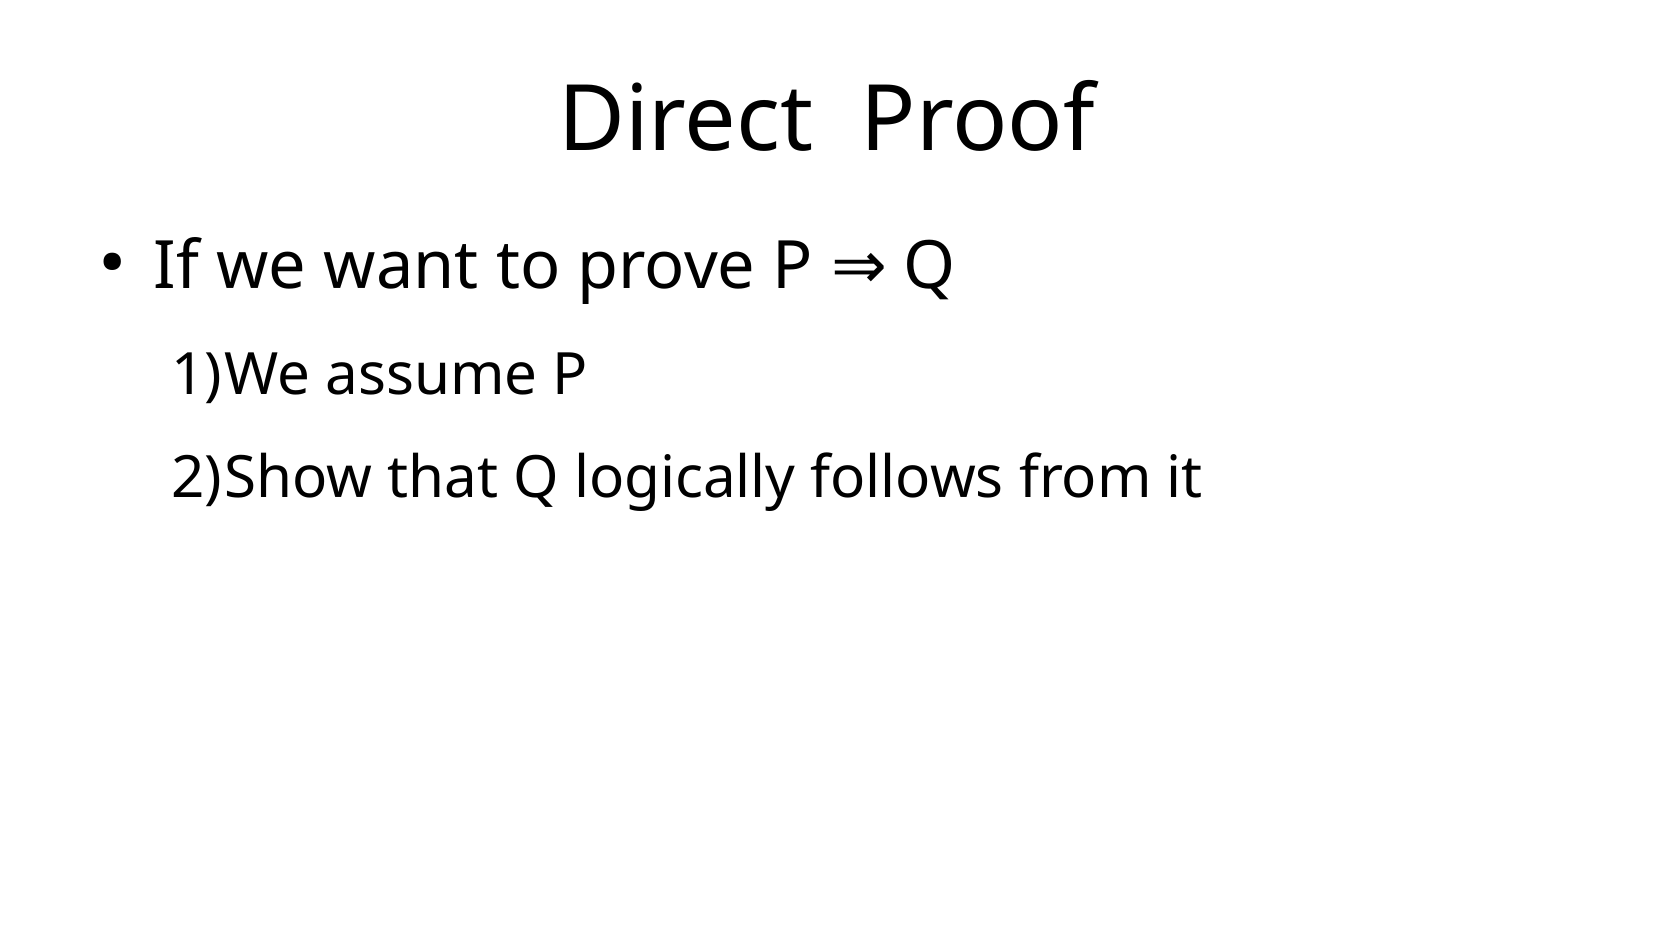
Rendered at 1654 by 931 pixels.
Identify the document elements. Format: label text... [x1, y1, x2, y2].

list If we want to prove P ⇒ Q We assume P Show that Q logically follows from it [82, 217, 1571, 758]
title Direct Proof [82, 37, 1571, 193]
